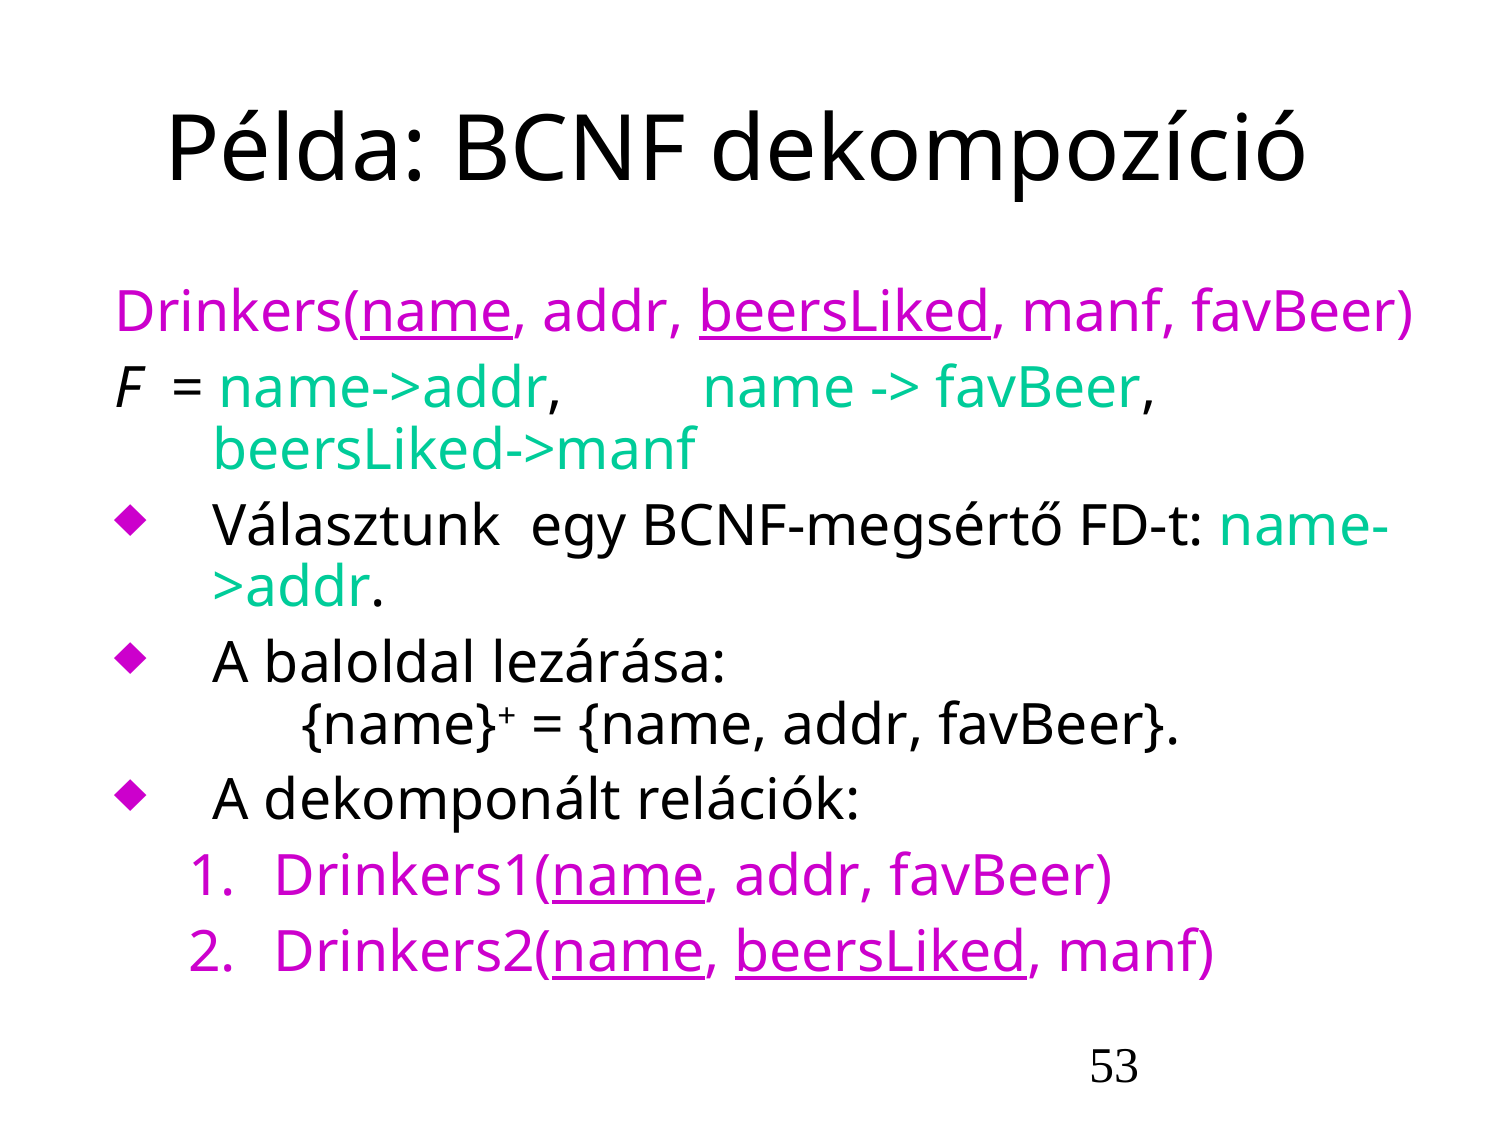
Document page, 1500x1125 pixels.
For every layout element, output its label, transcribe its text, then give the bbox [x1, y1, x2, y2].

title Példa: BCNF dekompozíció [99, 49, 1375, 238]
list Drinkers(name, addr, beersLiked, manf, favBeer) F = name->addr, name -> favBeer, beersLiked->manf Választunk egy BCNF-megsértő FD-t: name->addr. A baloldal lezárása: {name}+ = {name, addr, favBeer}. A dekomponált relációk: Drinkers1(name, addr, favBeer) Drinkers2(name, beersLiked, manf) [99, 275, 1450, 1000]
